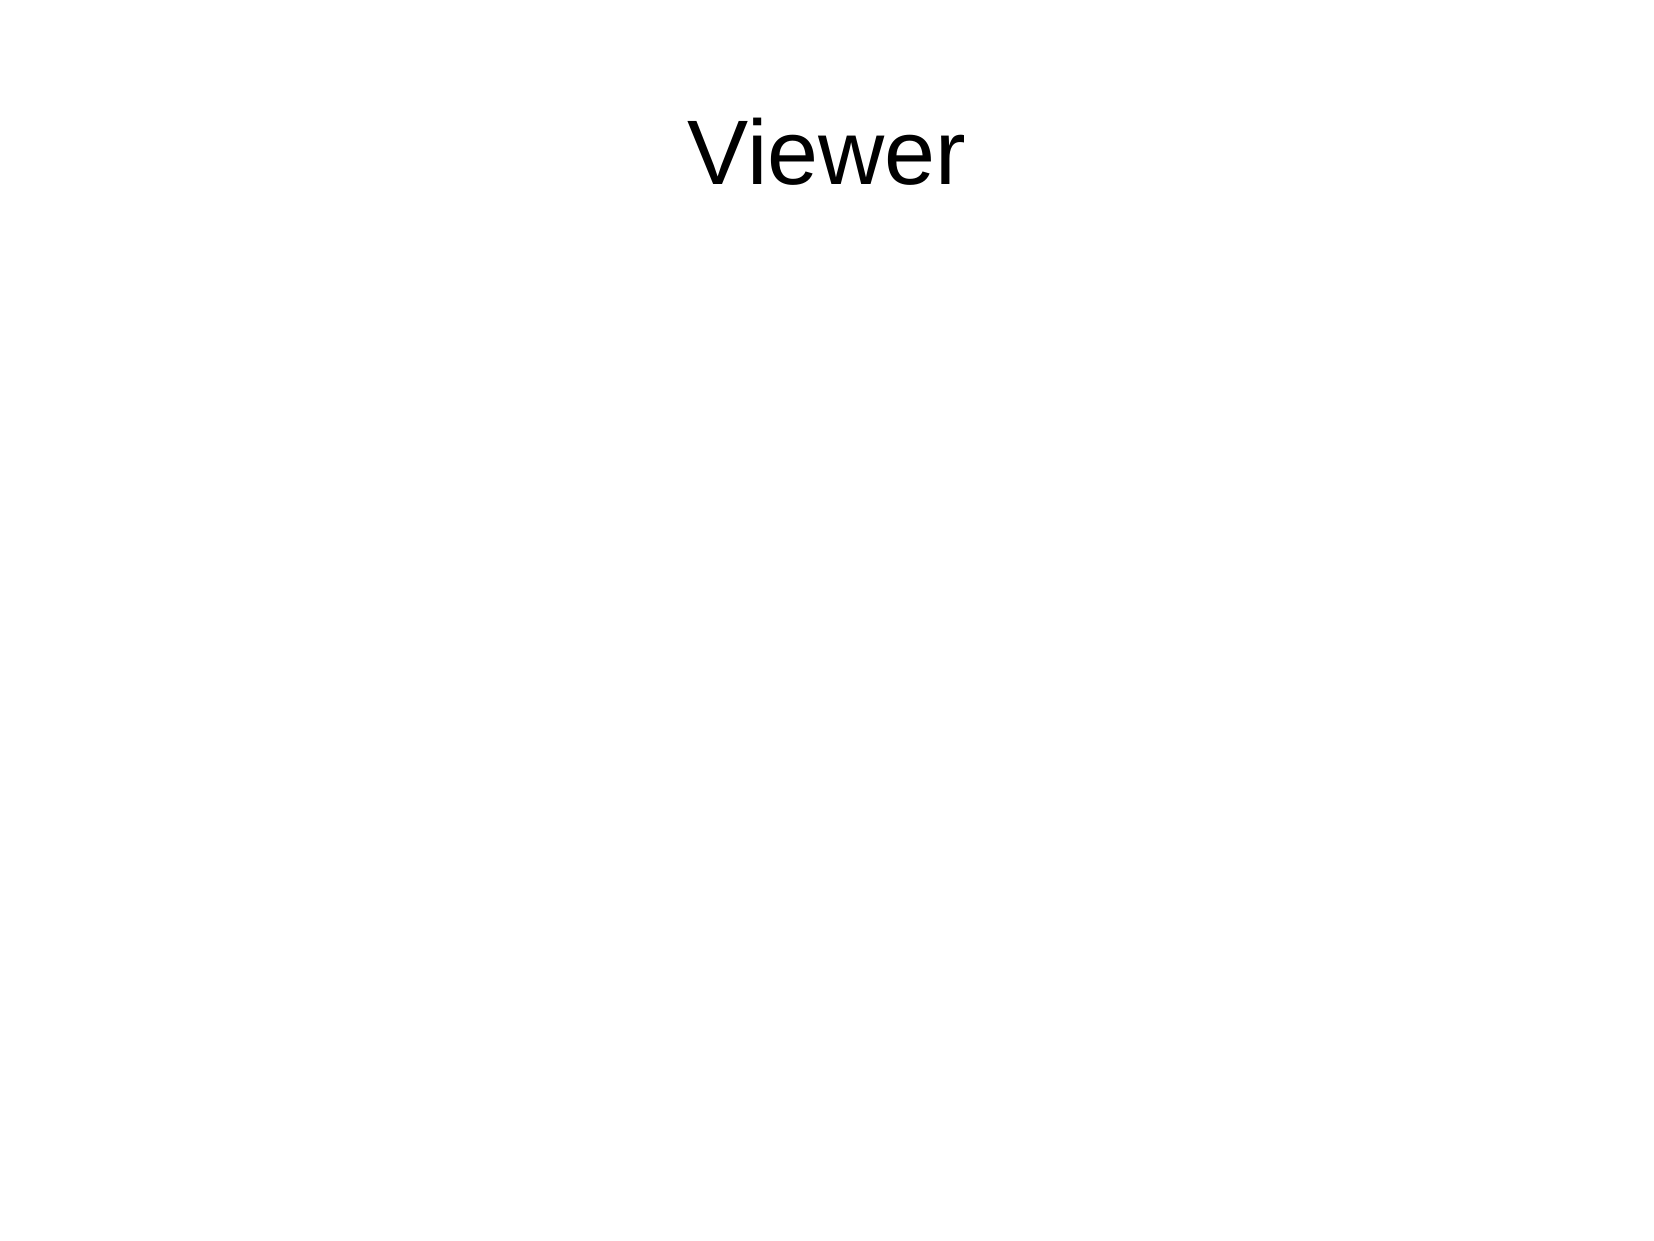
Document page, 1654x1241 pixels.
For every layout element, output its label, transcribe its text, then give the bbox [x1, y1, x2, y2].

title Viewer [82, 49, 1571, 257]
